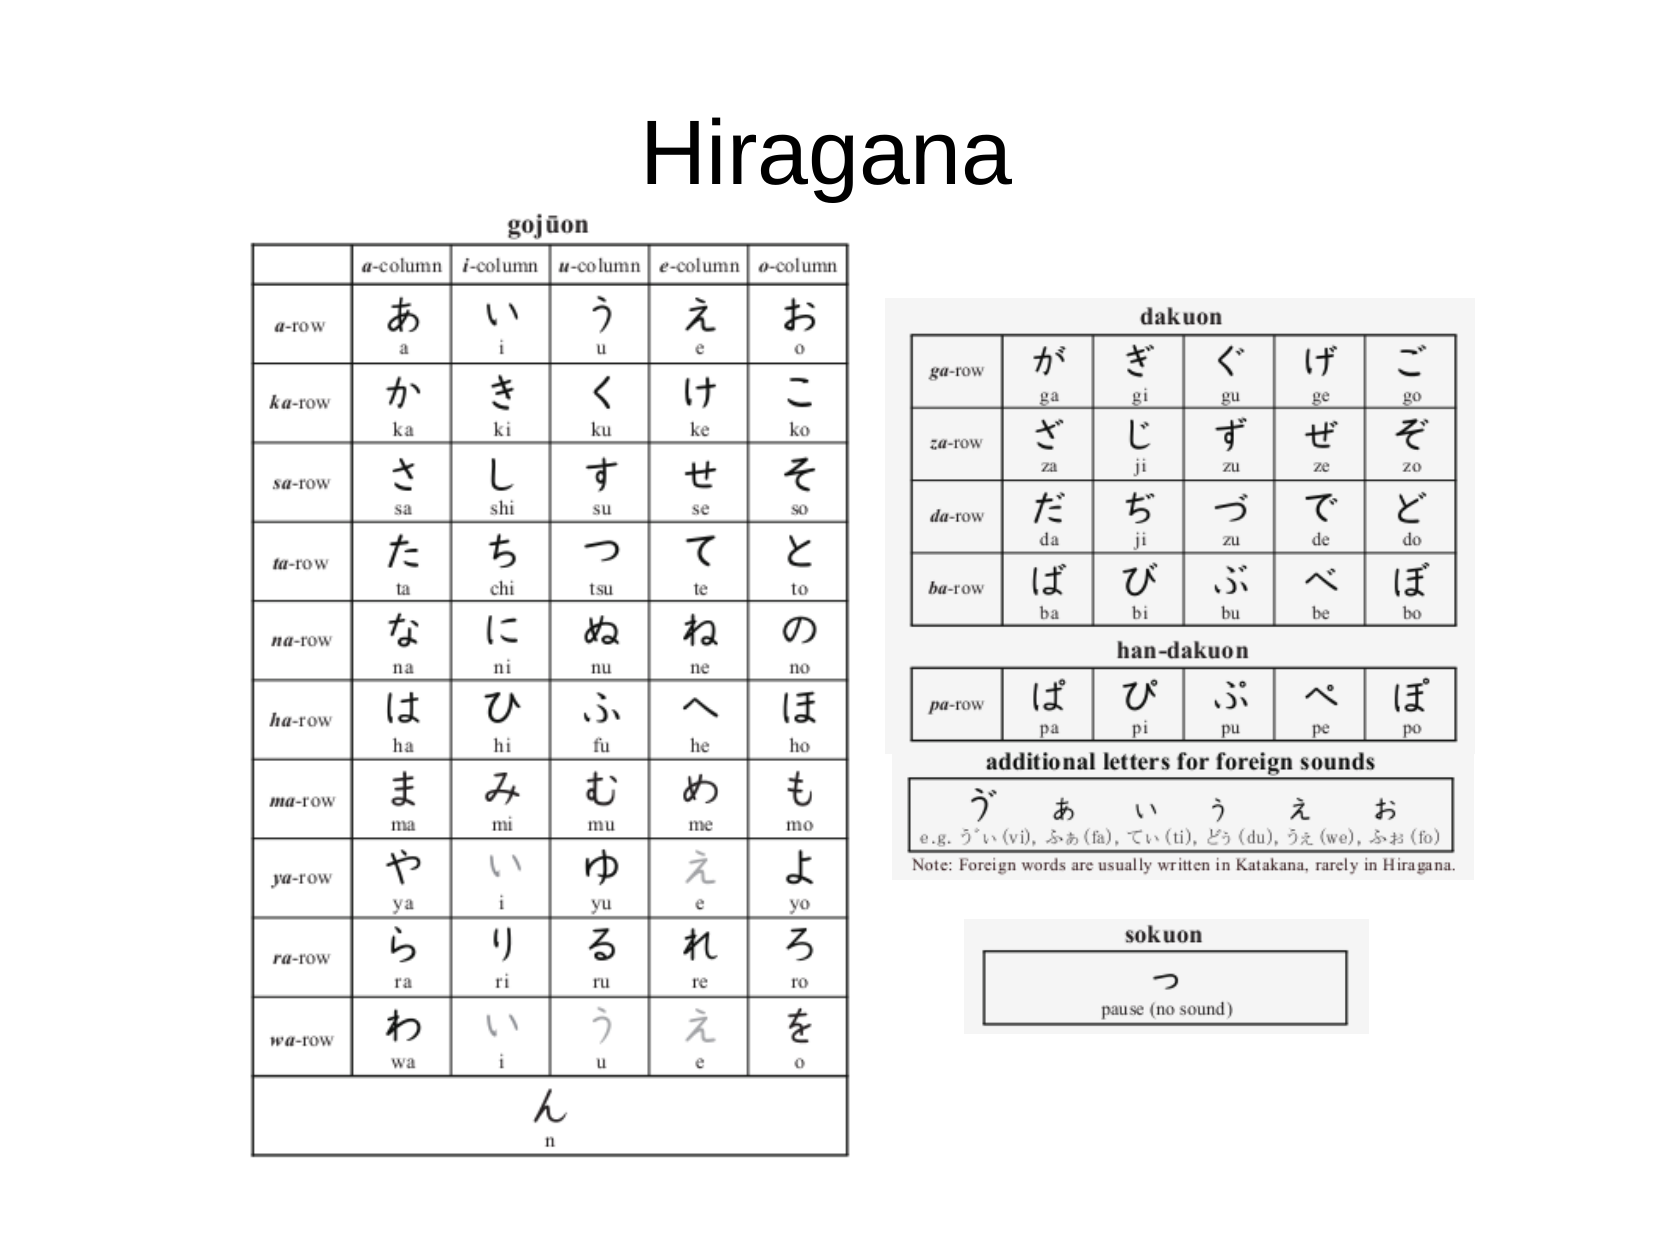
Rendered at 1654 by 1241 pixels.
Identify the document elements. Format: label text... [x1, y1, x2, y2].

title Hiragana [82, 49, 1571, 257]
picture [234, 204, 865, 1171]
picture [885, 298, 1475, 880]
picture [964, 919, 1369, 1034]
